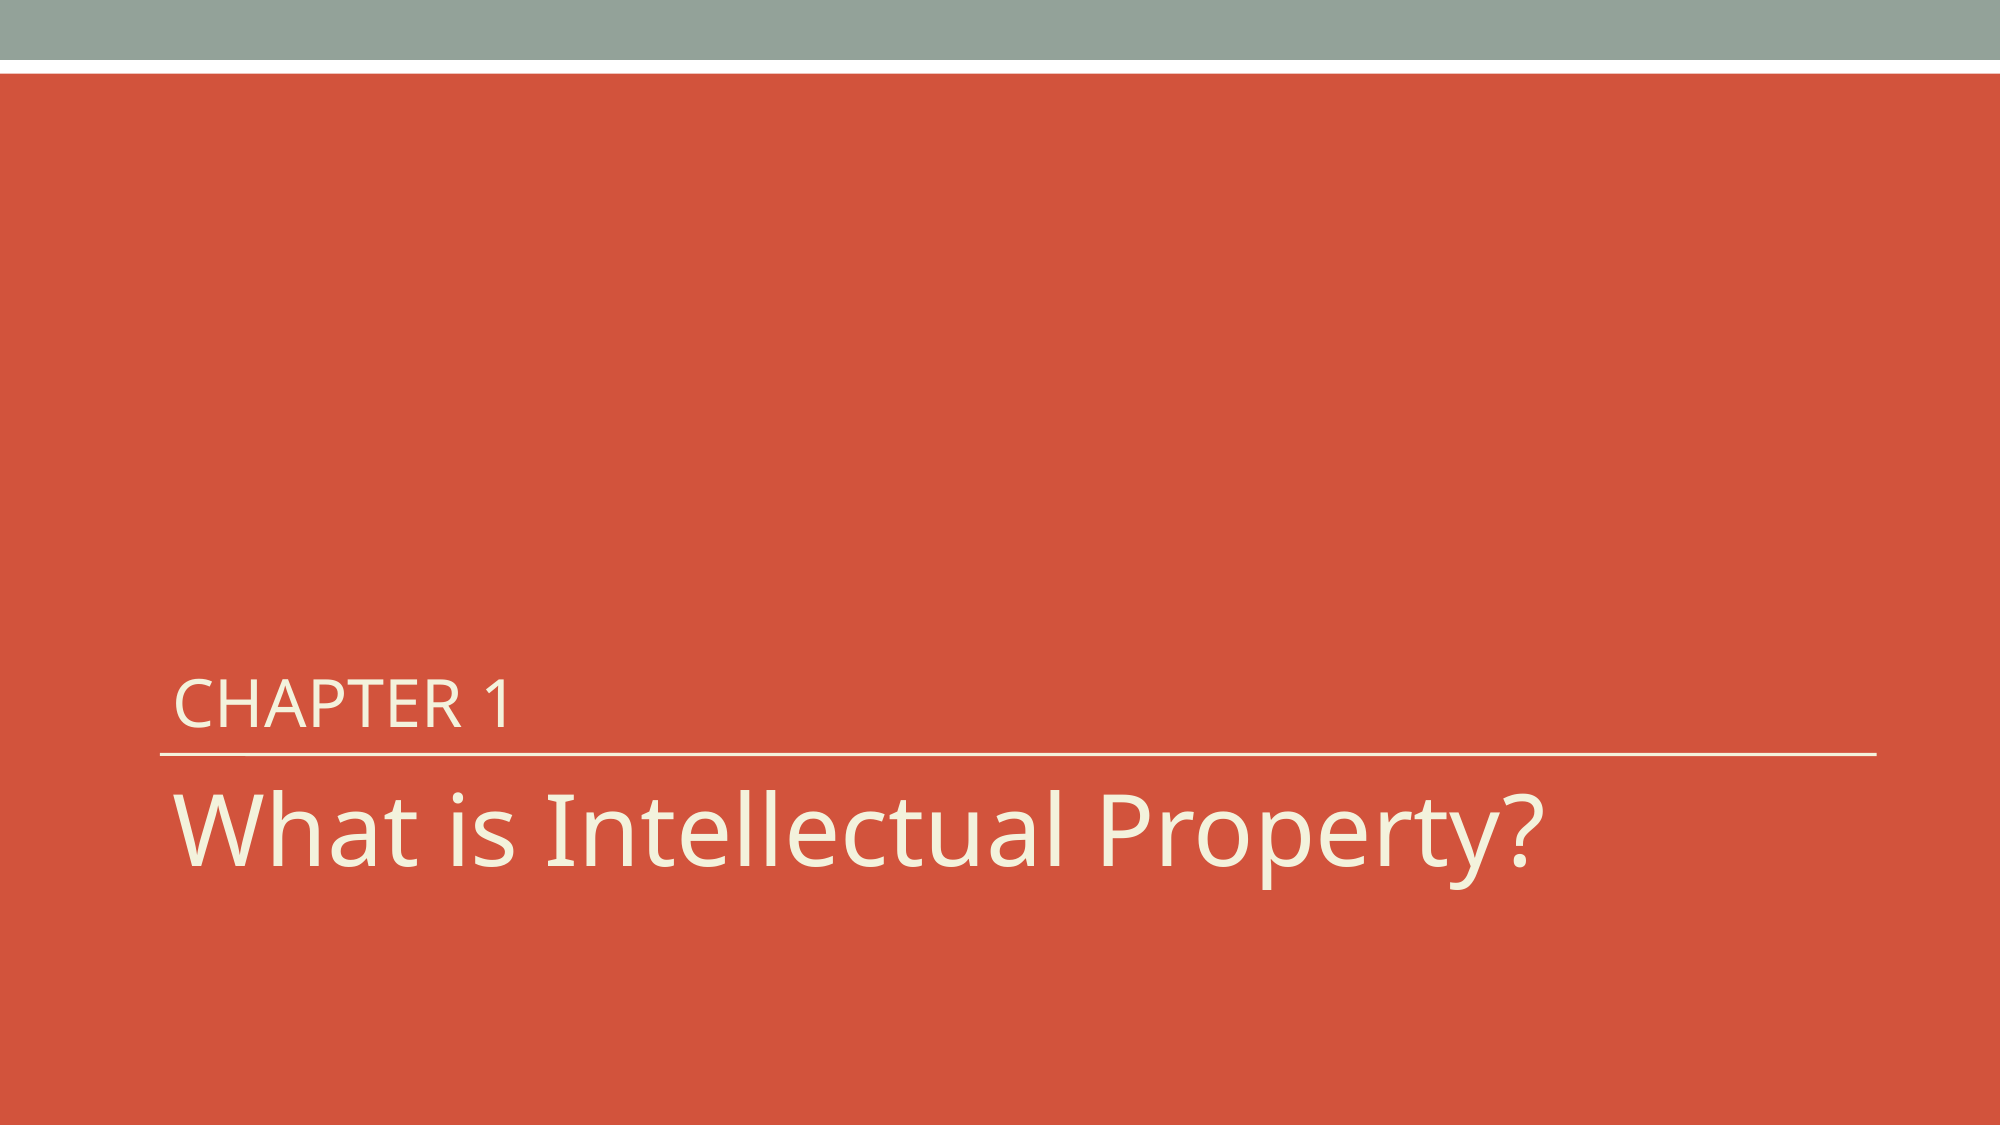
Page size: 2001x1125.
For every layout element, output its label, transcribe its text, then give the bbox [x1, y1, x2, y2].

text_box CHAPTER 1 [157, 387, 1858, 749]
text_box What is Intellectual Property? [157, 758, 1858, 1005]
